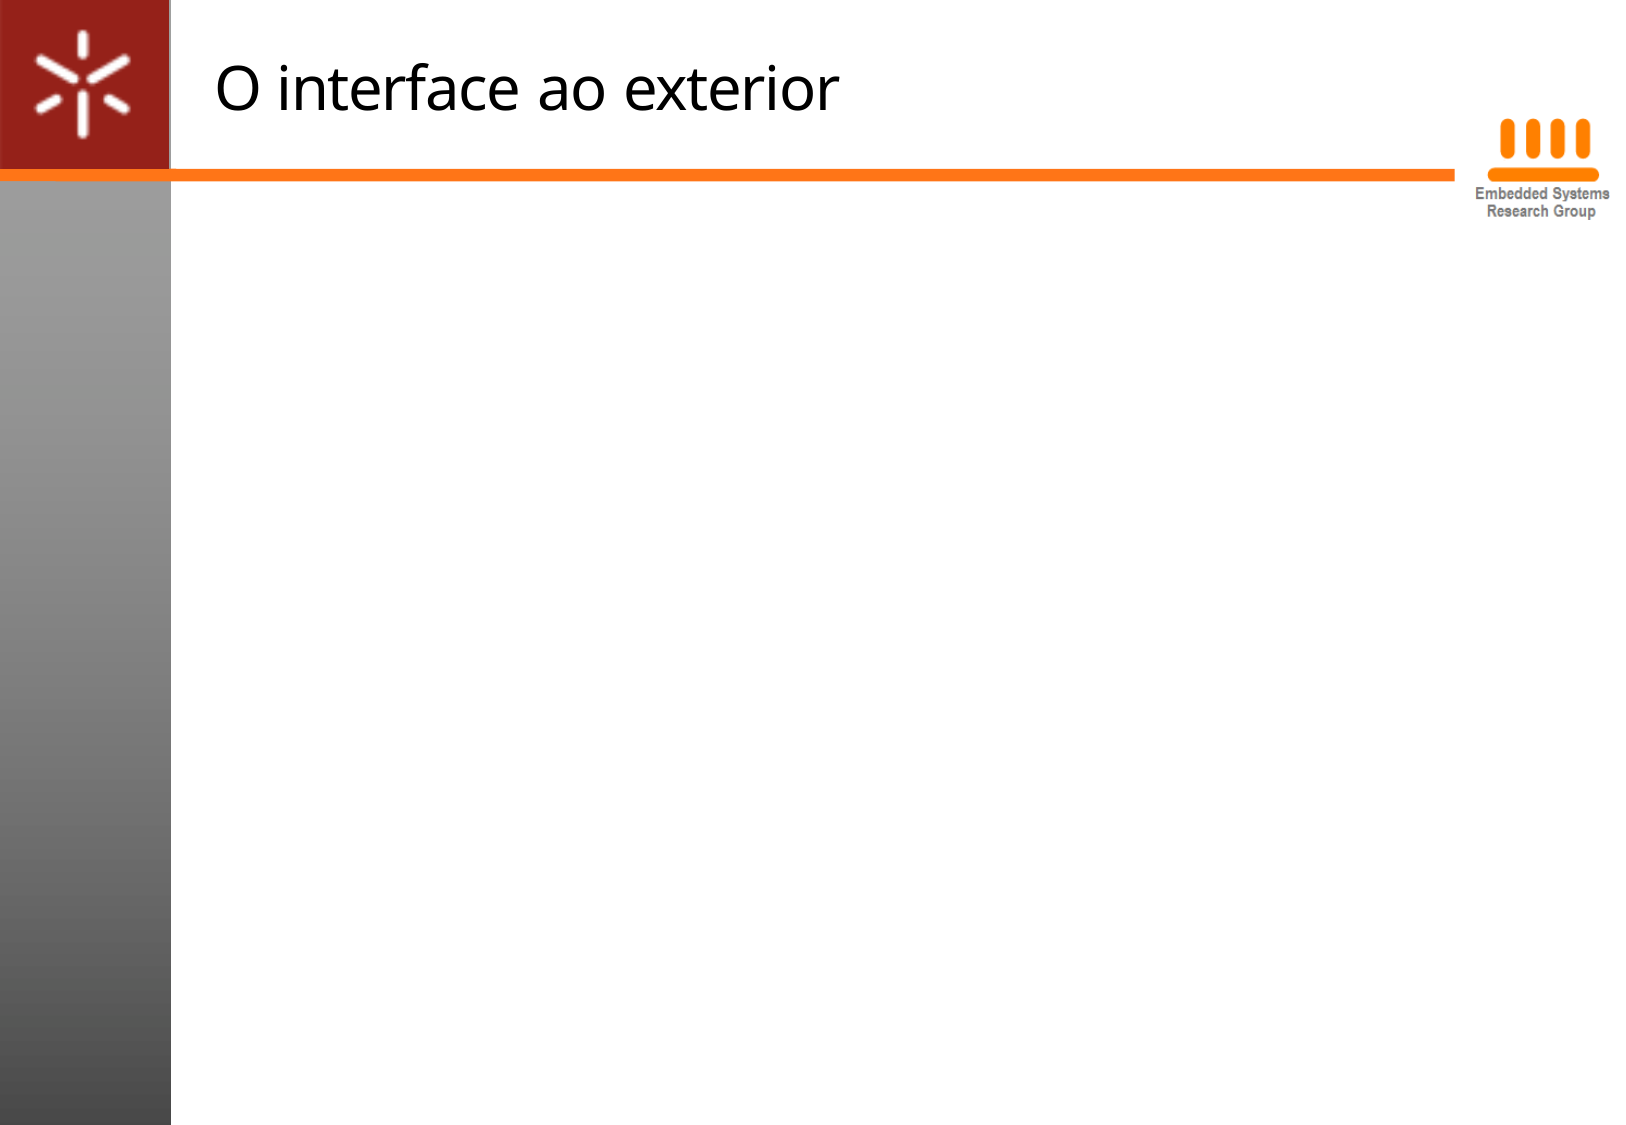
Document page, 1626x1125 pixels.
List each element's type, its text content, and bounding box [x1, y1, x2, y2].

picture [1475, 118, 1610, 220]
picture [0, 0, 171, 169]
picture [0, 182, 171, 1125]
title O interface ao exterior [212, 46, 1016, 237]
